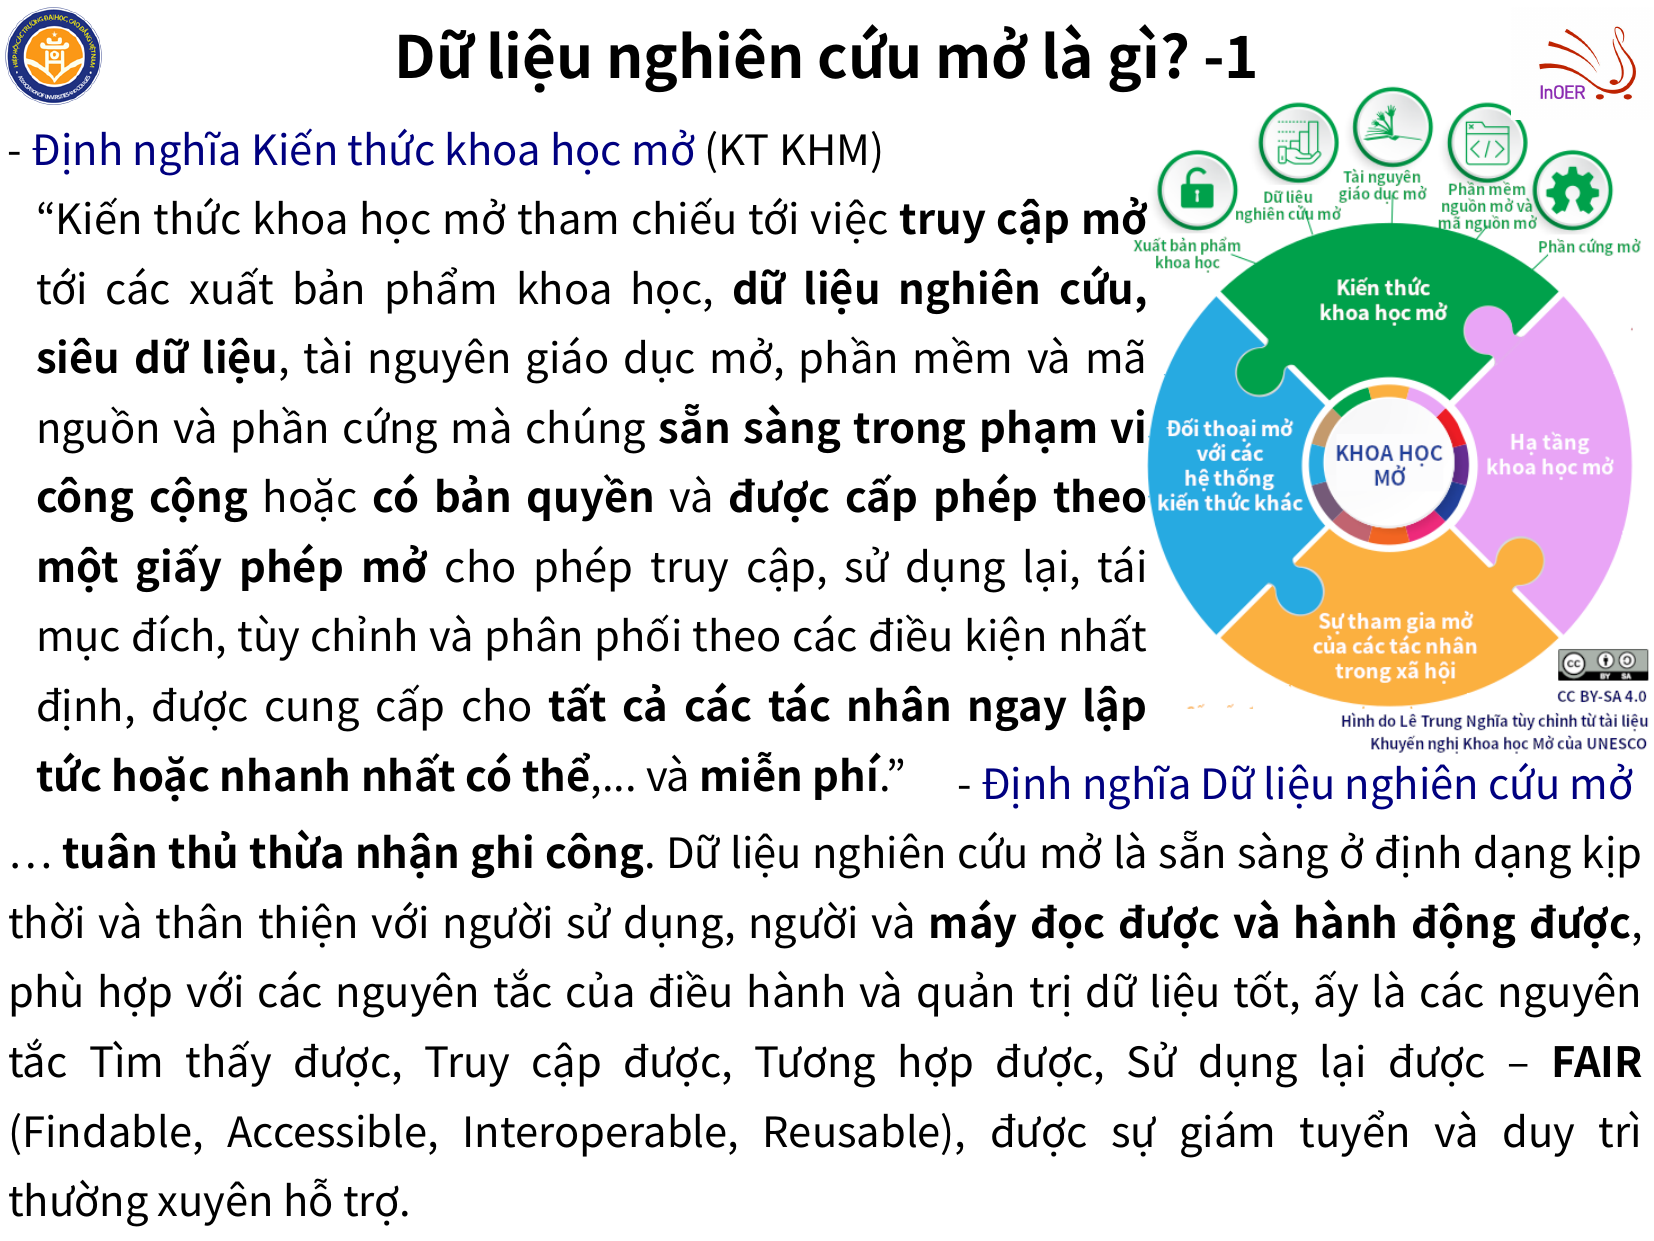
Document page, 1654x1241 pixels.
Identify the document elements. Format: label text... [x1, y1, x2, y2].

picture [1128, 7, 1654, 755]
title Dữ liệu nghiên cứu mở là gì? -1 [107, 11, 1511, 96]
text_box - Định nghĩa Dữ liệu nghiên cứu mở … tuân thủ thừa nhận ghi công. Dữ liệu nghiên cứu mở là sẵn sàng ở định dạng kịp thời và thân thiện với người sử dụng, người và máy đọc được và hành động được, phù hợp với các nguyên tắc của điều hành và quản trị dữ liệu tốt, ấy là các nguyên tắc Tìm thấy được, Truy cập được, Tương hợp được, Sử dụng lại được – FAIR (Findable, Accessible, Interoperable, Reusable), được sự giám tuyển và duy trì thường xuyên hỗ trợ. [8, 741, 1644, 1229]
text_box - Định nghĩa Kiến thức khoa học mở (KT KHM) “Kiến thức khoa học mở tham chiếu tới việc truy cập mở tới các xuất bản phẩm khoa học, dữ liệu nghiên cứu, siêu dữ liệu, tài nguyên giáo dục mở, phần mềm và mã nguồn và phần cứng mà chúng sẵn sàng trong phạm vi công cộng hoặc có bản quyền và được cấp phép theo một giấy phép mở cho phép truy cập, sử dụng lại, tái mục đích, tùy chỉnh và phân phối theo các điều kiện nhất định, được cung cấp cho tất cả các tác nhân ngay lập tức hoặc nhanh nhất có thể,... và miễn phí.” [7, 107, 1148, 901]
picture [1, 5, 107, 107]
